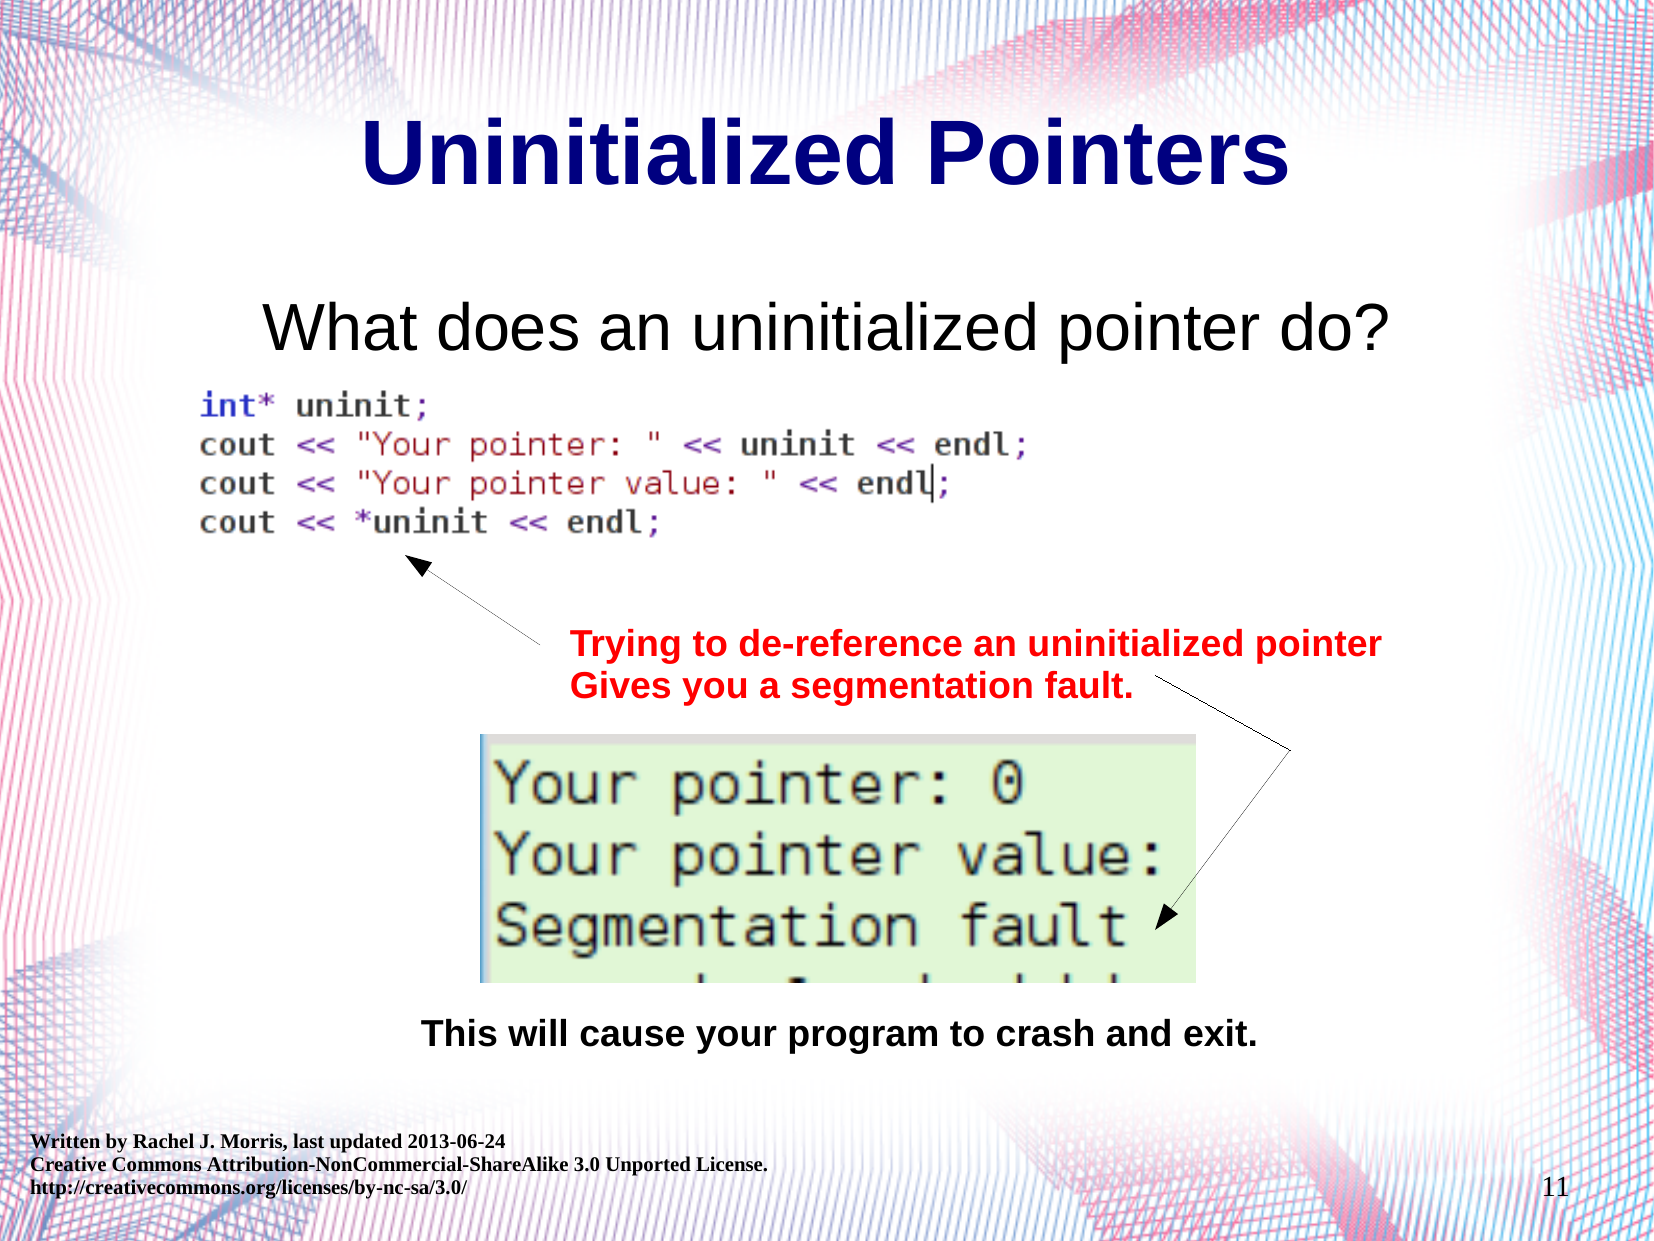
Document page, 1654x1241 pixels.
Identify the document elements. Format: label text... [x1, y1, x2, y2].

title Uninitialized Pointers [82, 49, 1571, 257]
picture [0, 0, 1654, 1241]
text_box Trying to de-reference an uninitialized pointer Gives you a segmentation fault. [555, 615, 1441, 714]
text_box This will cause your program to crash and exit. [165, 1005, 1516, 1062]
list What does an uninitialized pointer do? [82, 290, 1571, 366]
